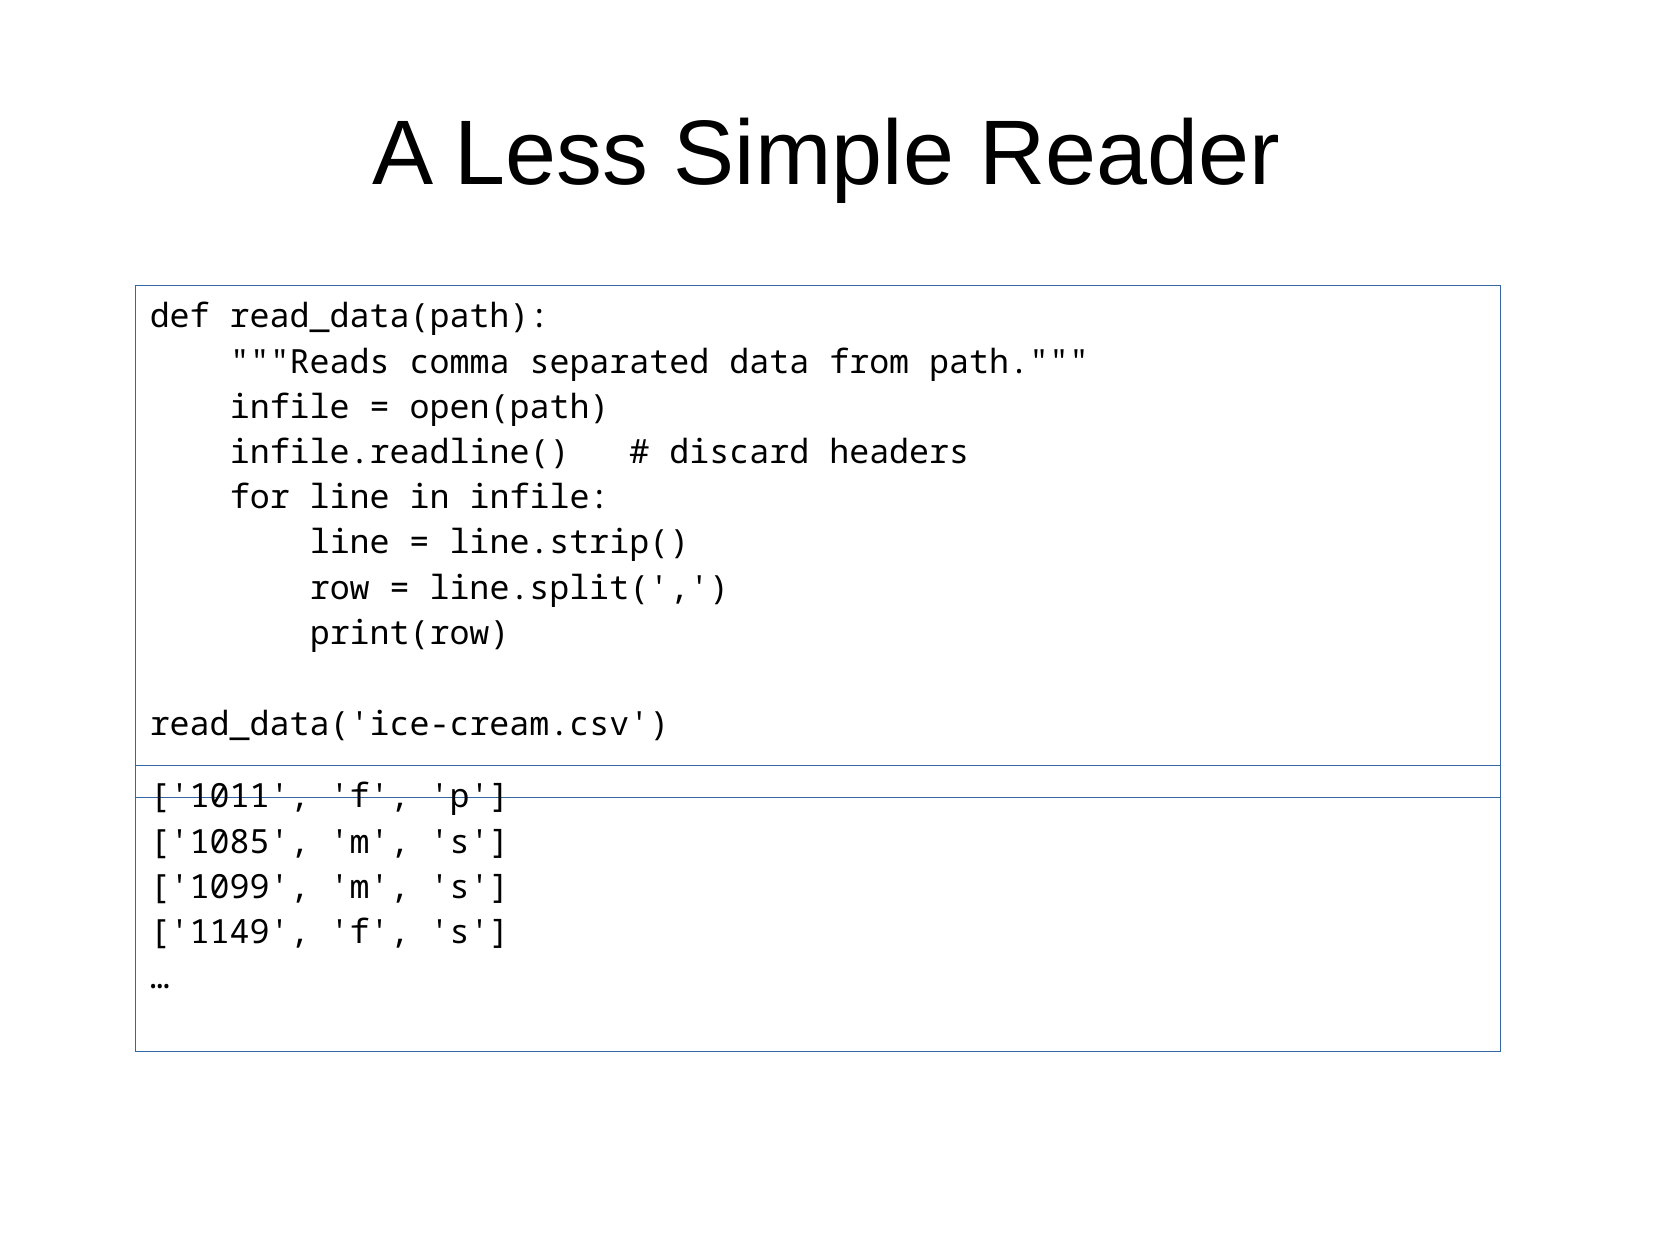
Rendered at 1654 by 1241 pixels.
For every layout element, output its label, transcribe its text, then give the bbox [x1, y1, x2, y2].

text_box ['1011', 'f', 'p'] ['1085', 'm', 's'] ['1099', 'm', 's'] ['1149', 'f', 's'] … [135, 765, 1501, 1014]
title A Less Simple Reader [82, 49, 1571, 257]
text_box def read_data(path): """Reads comma separated data from path.""" infile = open(path) infile.readline() # discard headers for line in infile: line = line.strip() row = line.split(',') print(row) read_data('ice-cream.csv') [135, 285, 1501, 729]
